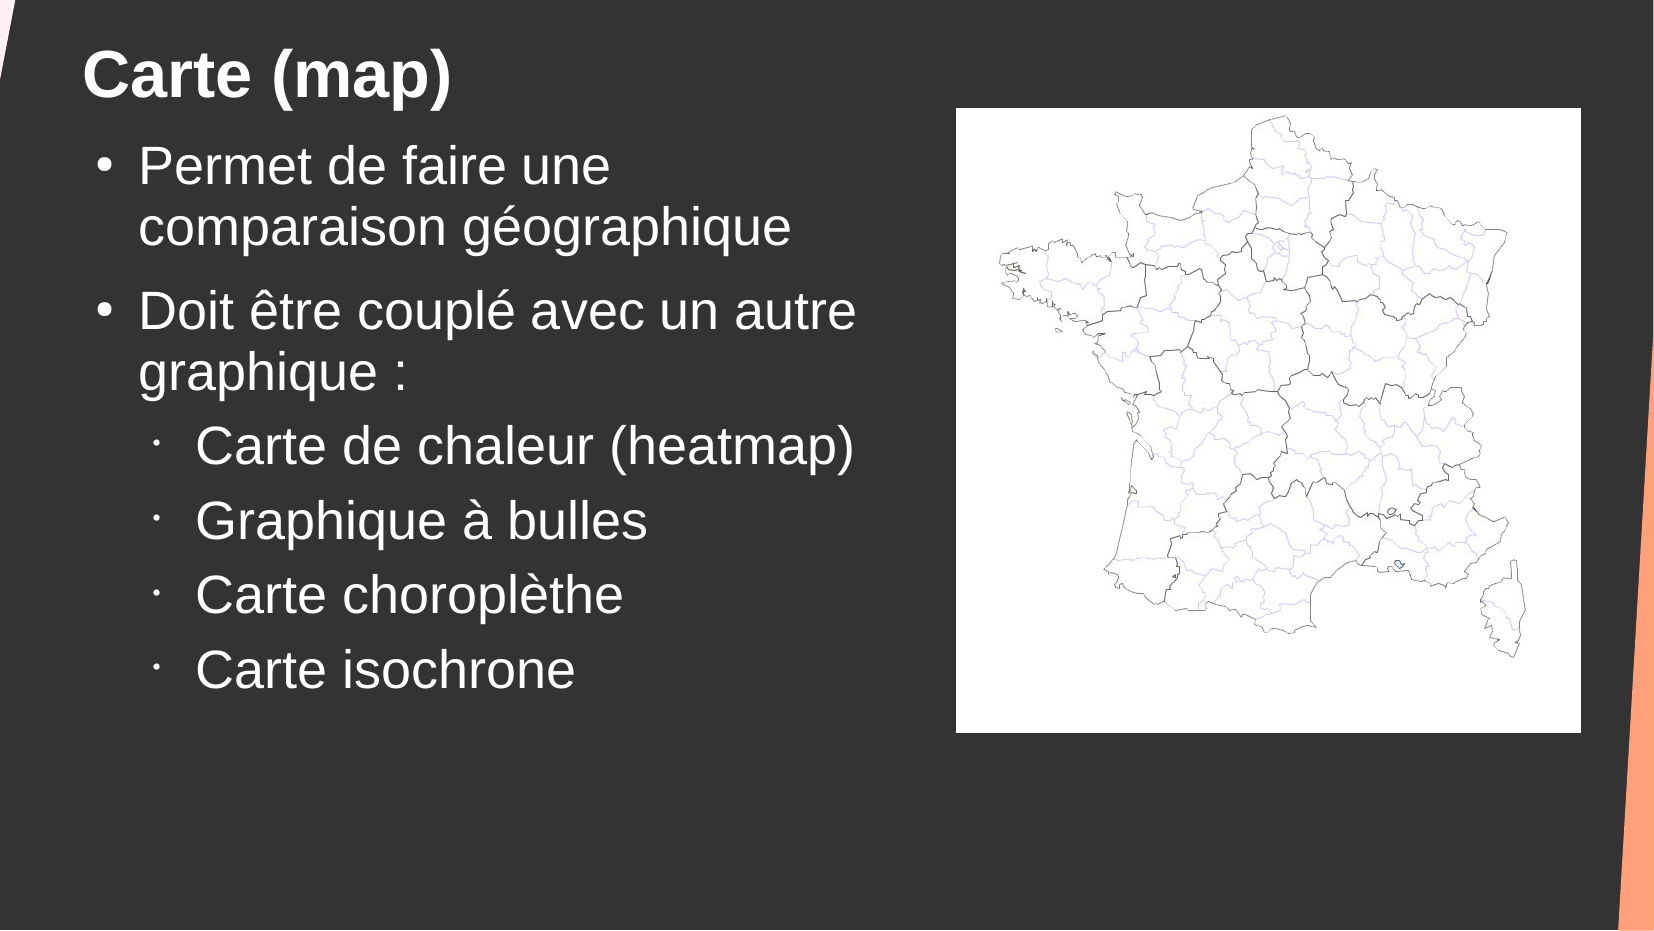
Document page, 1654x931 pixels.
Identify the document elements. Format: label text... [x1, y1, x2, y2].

list Permet de faire une comparaison géographique Doit être couplé avec un autre graphique : Carte de chaleur (heatmap) Graphique à bulles Carte choroplèthe Carte isochrone [80, 135, 863, 756]
title Carte (map) [82, 37, 1571, 115]
text_box [1618, 321, 1654, 931]
picture [956, 108, 1581, 733]
text_box [0, 0, 16, 80]
